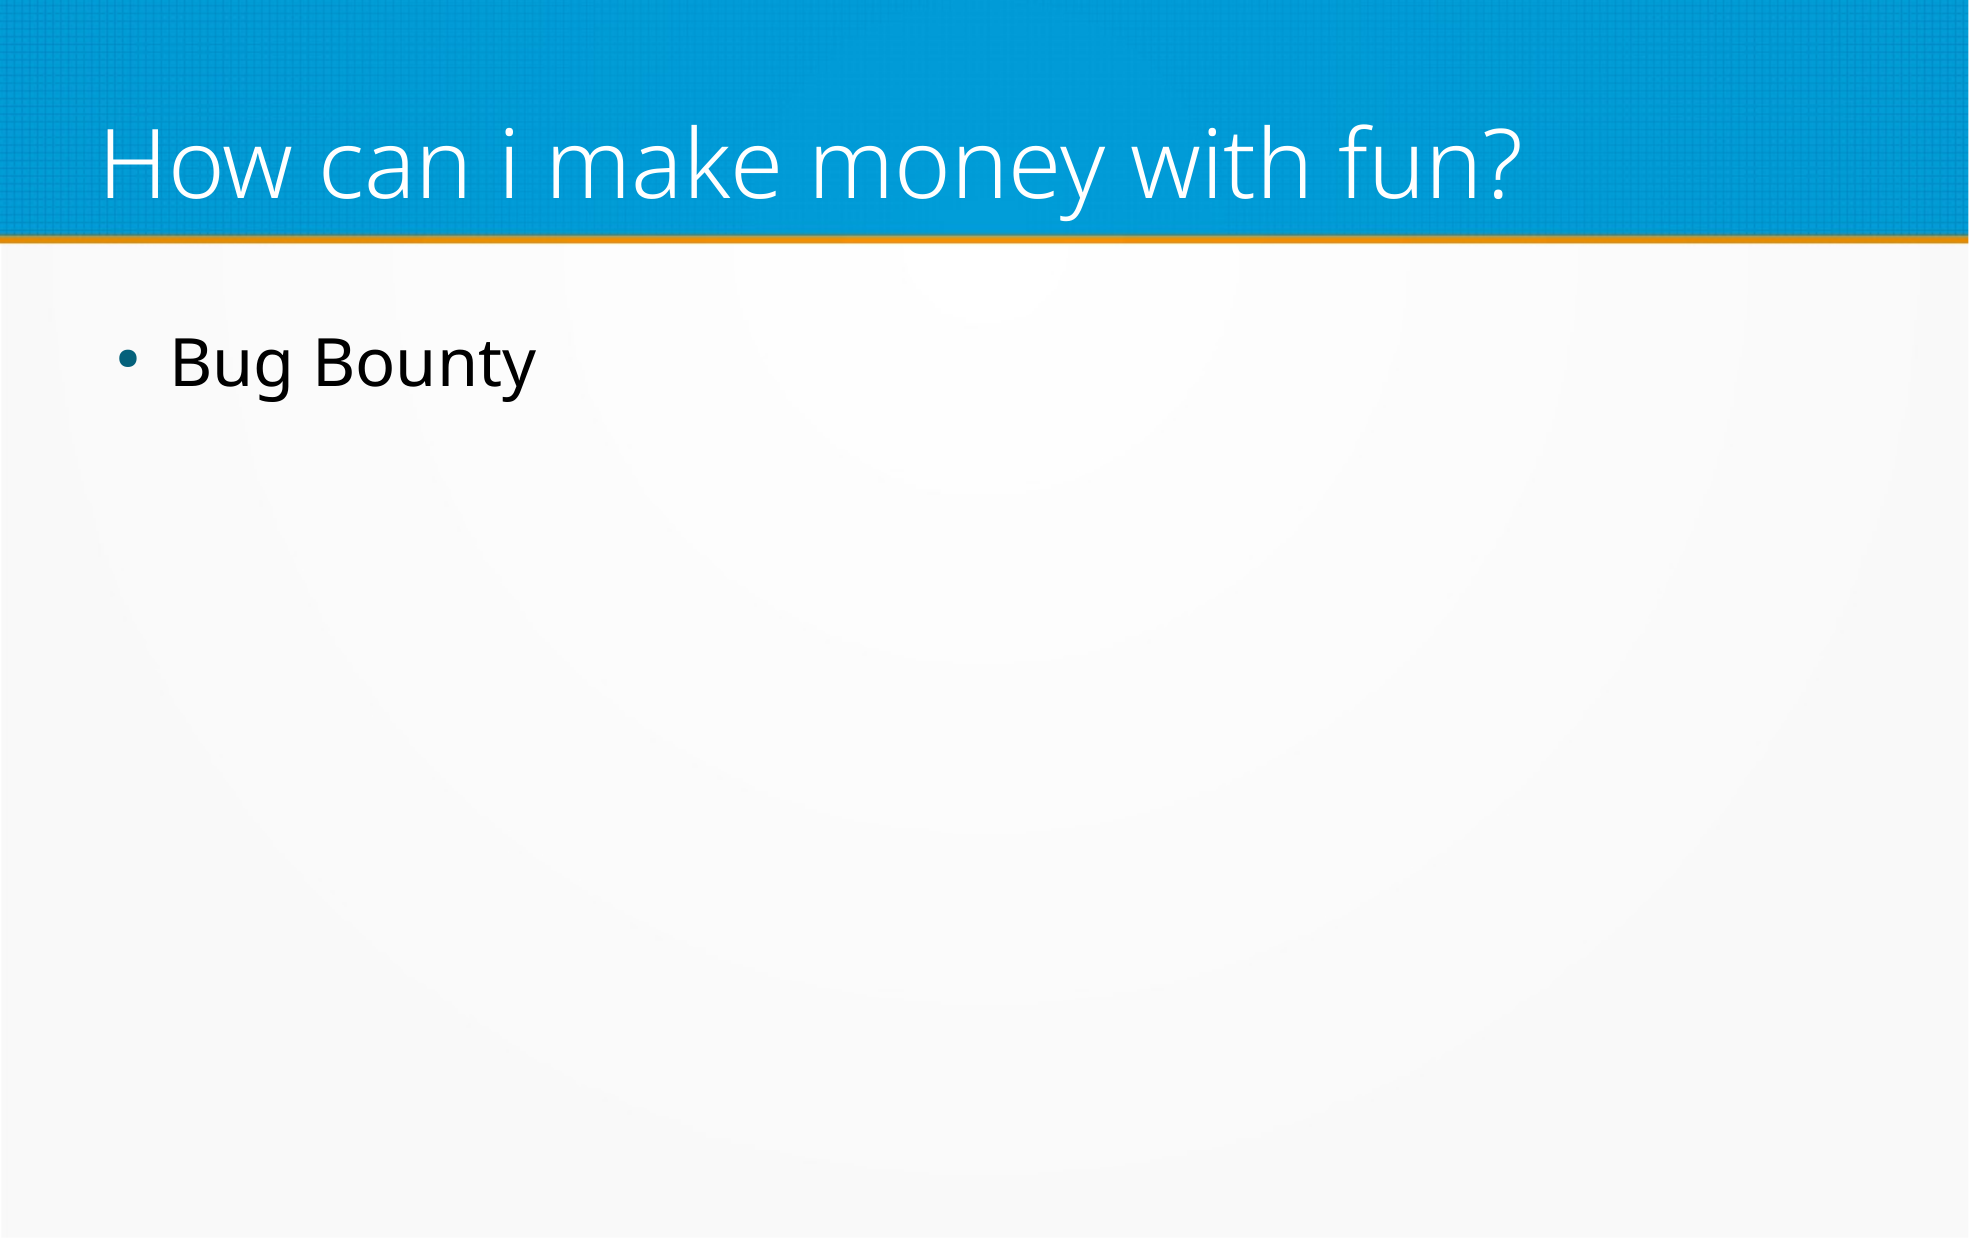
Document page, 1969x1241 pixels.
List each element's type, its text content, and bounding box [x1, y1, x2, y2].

picture [0, 233, 1969, 1241]
list Bug Bounty [98, 315, 1861, 1081]
title How can i make money with fun? [98, 19, 1870, 227]
